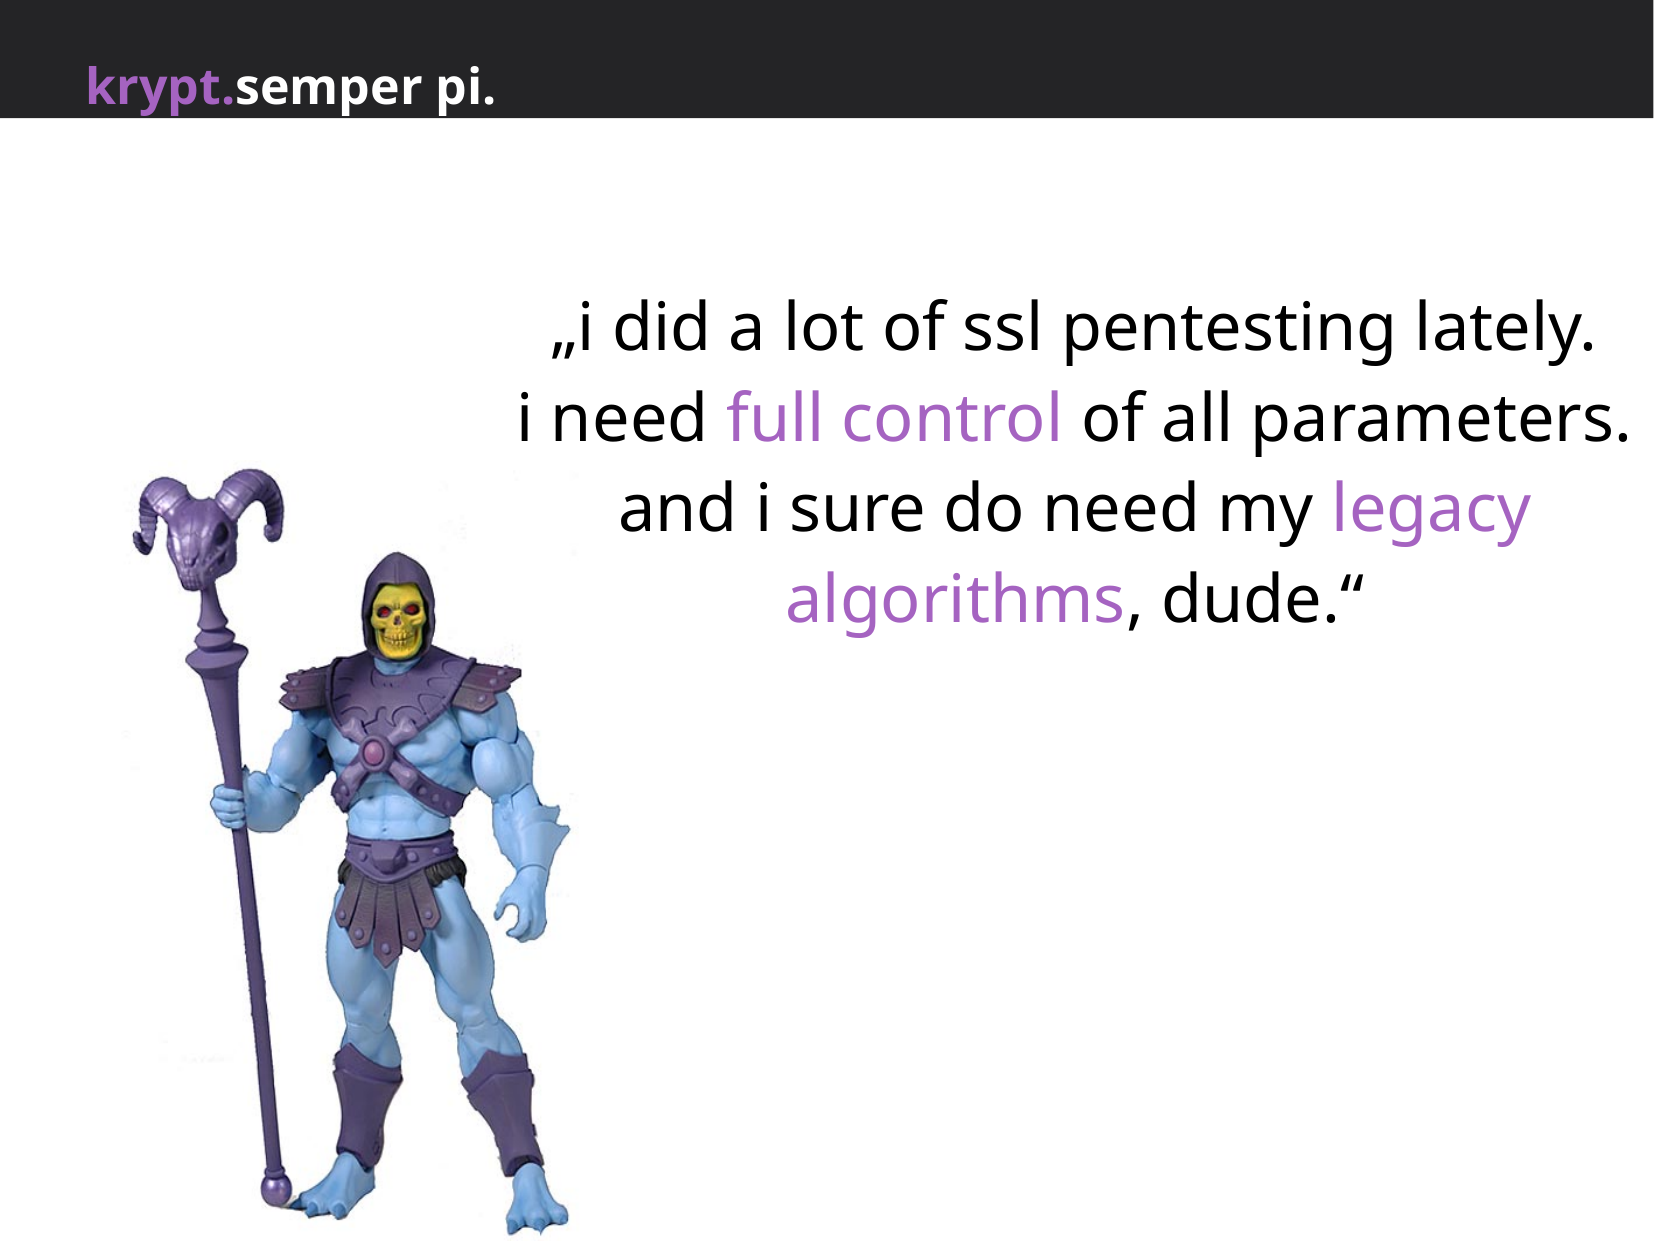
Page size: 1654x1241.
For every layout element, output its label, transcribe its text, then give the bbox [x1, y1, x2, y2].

text_box [850, 608, 869, 618]
picture [0, 460, 700, 1241]
text_box [0, 0, 1654, 119]
text_box „i did a lot of ssl pentesting lately. i need full control of all parameters. and i sure do need my legacy algorithms, dude.“ [496, 271, 1654, 608]
text_box [1213, 608, 1231, 618]
text_box [165, 531, 1441, 1087]
text_box krypt.semper pi. [70, 43, 544, 119]
text_box [890, 608, 910, 618]
text_box [1253, 608, 1272, 618]
text_box [794, 608, 811, 618]
text_box [1171, 608, 1190, 618]
